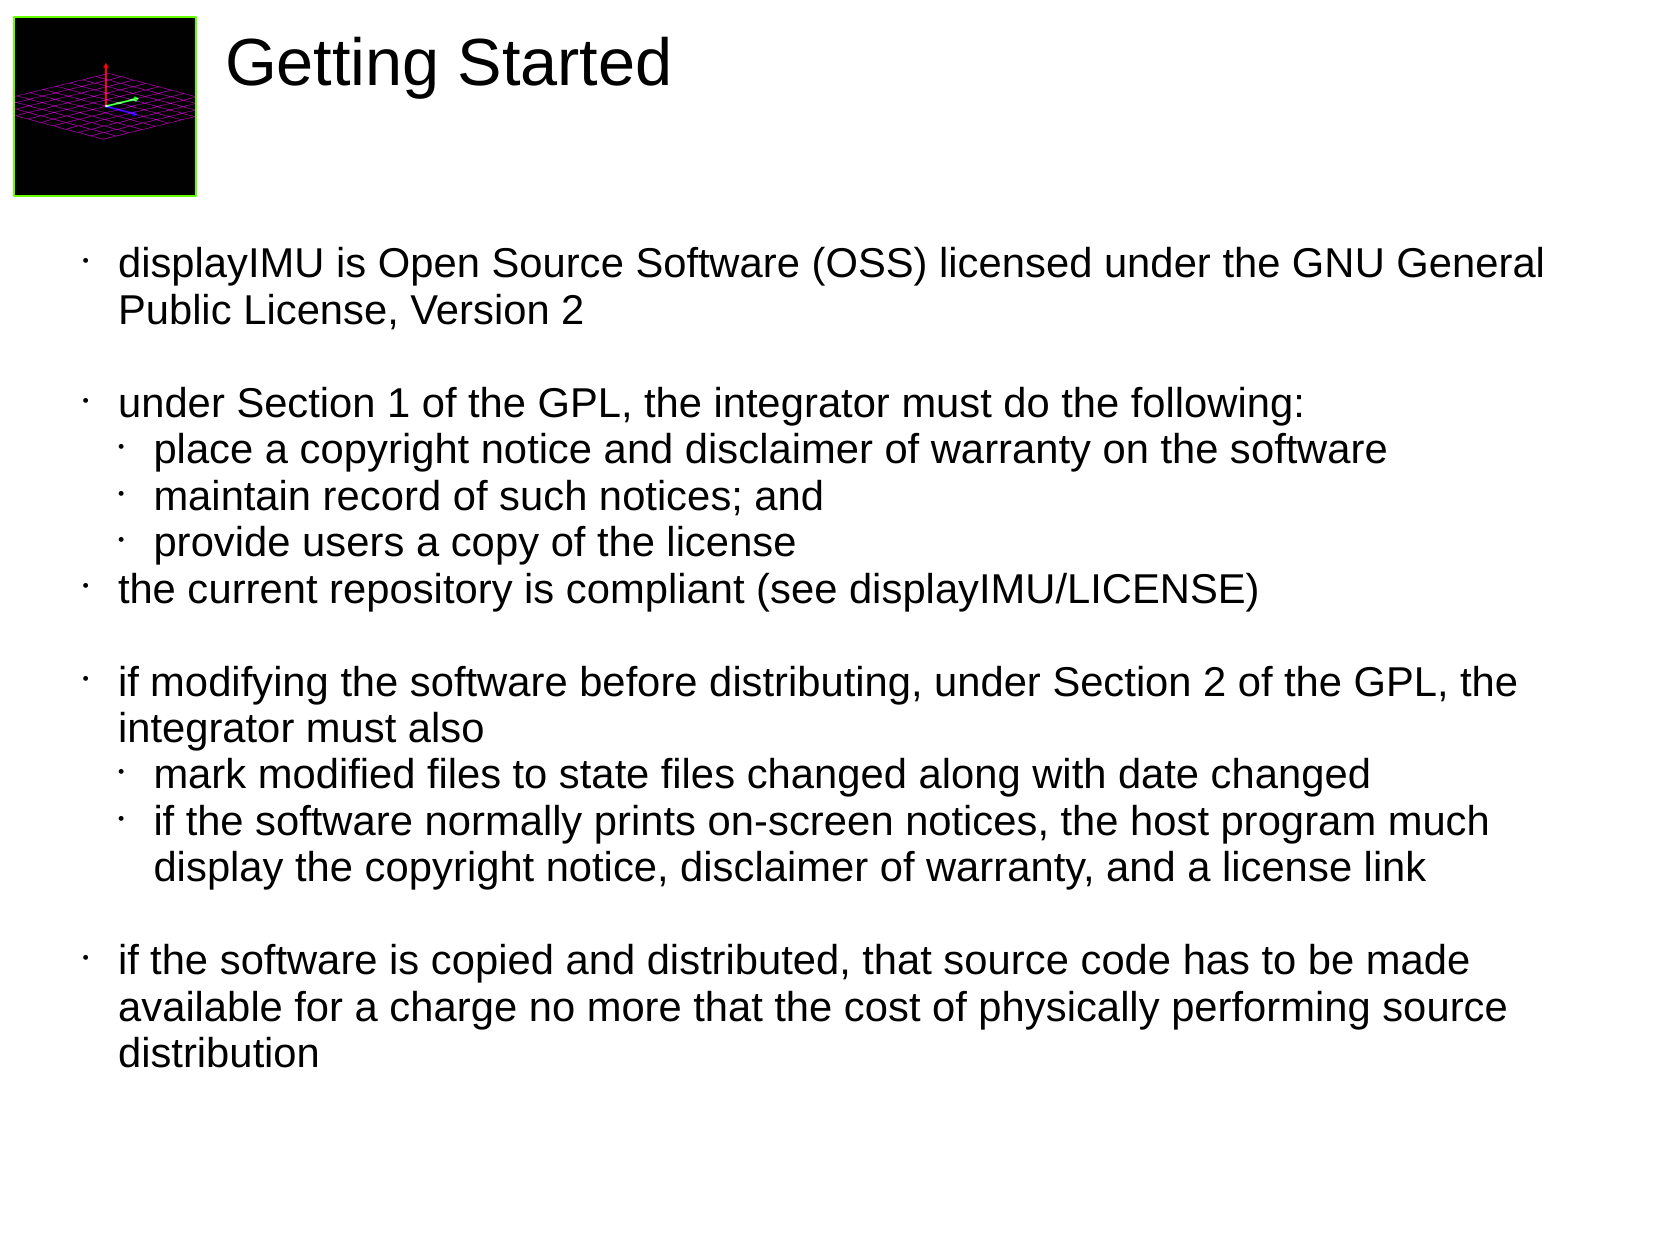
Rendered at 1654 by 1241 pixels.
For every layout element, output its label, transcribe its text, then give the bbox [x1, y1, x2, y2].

title Getting Started [225, 19, 1576, 106]
picture [15, 17, 196, 196]
subtitle displayIMU is Open Source Software (OSS) licensed under the GNU General Public License, Version 2 under Section 1 of the GPL, the integrator must do the following: place a copyright notice and disclaimer of warranty on the software maintain record of such notices; and provide users a copy of the license the current repository is compliant (see displayIMU/LICENSE) if modifying the software before distributing, under Section 2 of the GPL, the integrator must also mark modified files to state files changed along with date changed if the software normally prints on-screen notices, the host program much display the copyright notice, disclaimer of warranty, and a license link if the software is copied and distributed, that source code has to be made available for a charge no more that the cost of physically performing source distribution [82, 240, 1571, 1077]
